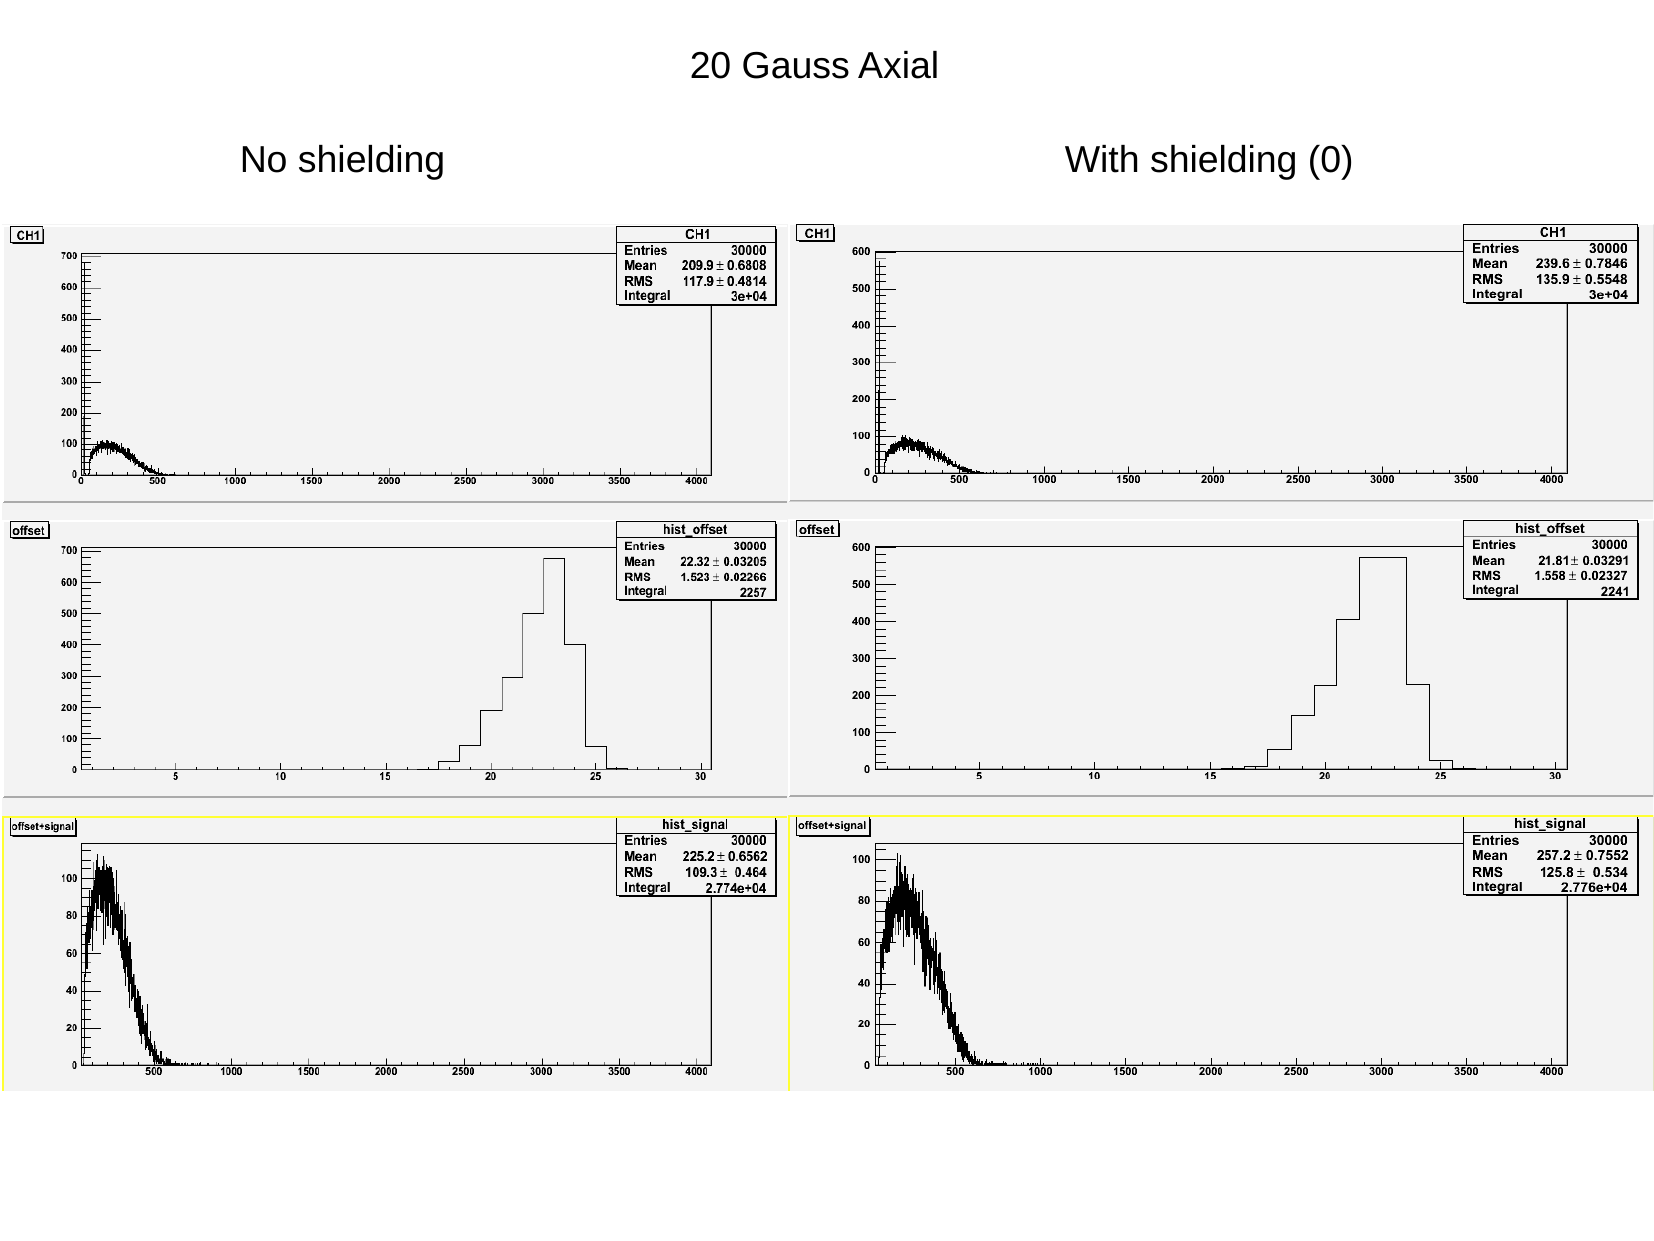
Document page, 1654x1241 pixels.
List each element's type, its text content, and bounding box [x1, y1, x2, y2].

text_box No shielding [225, 130, 563, 188]
text_box With shielding (0) [1050, 130, 1388, 188]
text_box 20 Gauss Axial [675, 37, 1126, 95]
picture [2, 224, 1654, 1091]
